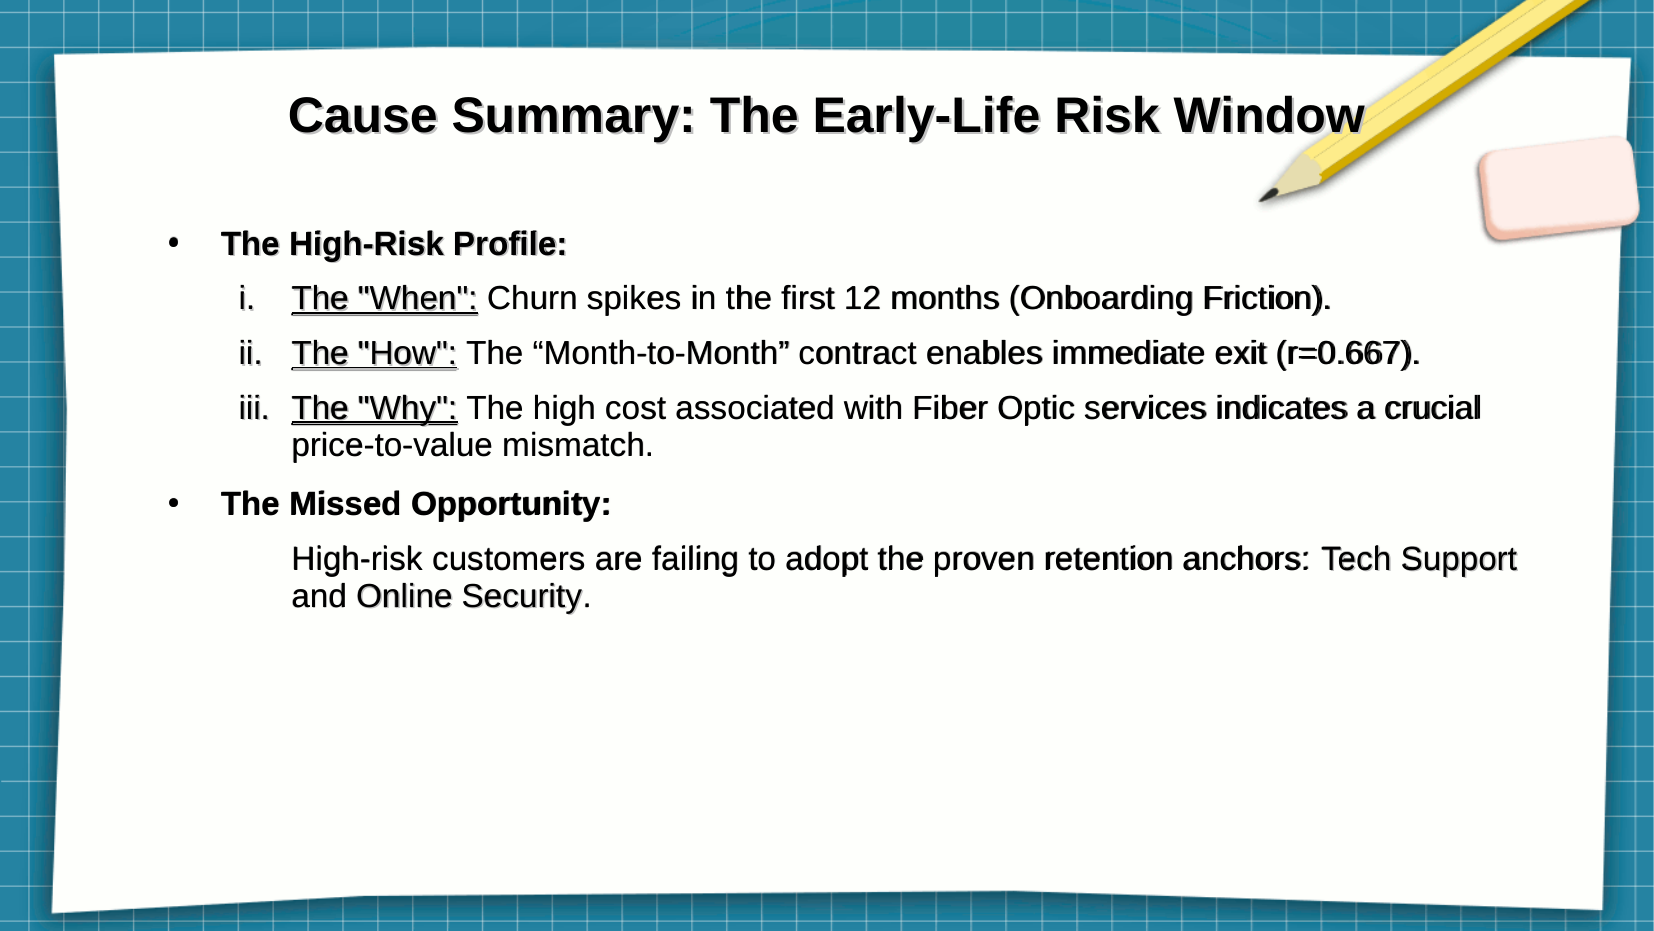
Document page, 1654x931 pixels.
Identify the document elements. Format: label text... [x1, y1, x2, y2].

picture [0, 0, 1654, 931]
title Cause Summary: The Early-Life Risk Window [82, 37, 1571, 193]
list The High-Risk Profile: The "When": Churn spikes in the first 12 months (Onboarding Friction). The "How": The “Month-to-Month” contract enables immediate exit (r=0.667). The "Why": The high cost associated with Fiber Optic services indicates a crucial price-to-value mismatch. The Missed Opportunity: High-risk customers are failing to adopt the proven retention anchors: Tech Support and Online Security. [150, 225, 1568, 795]
